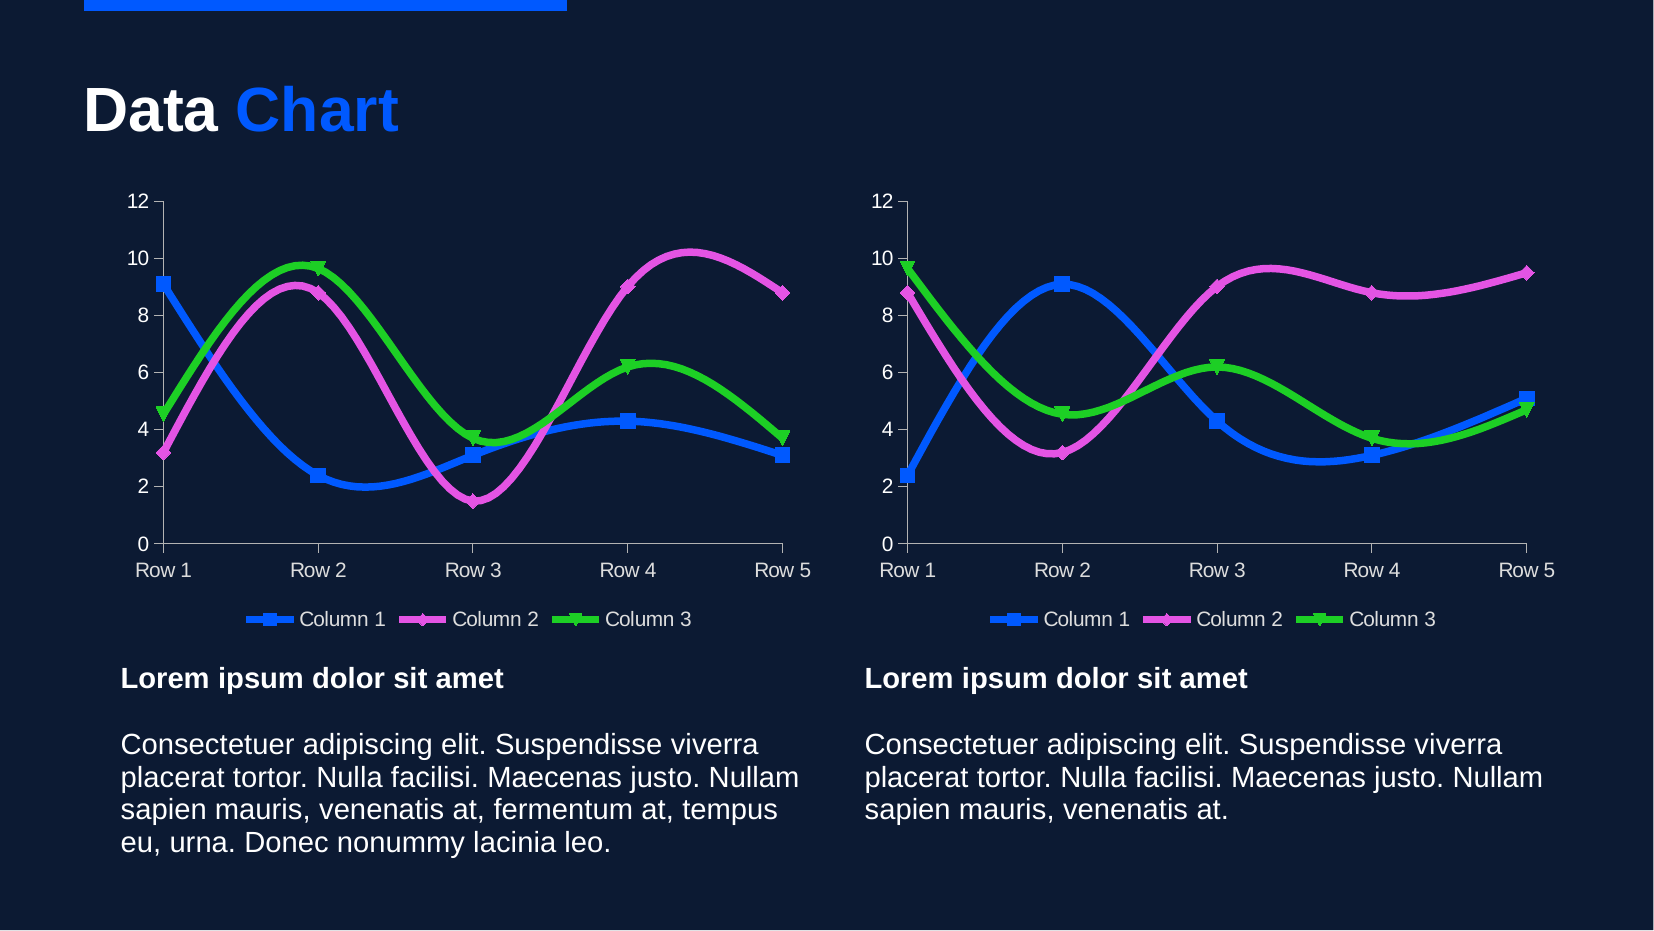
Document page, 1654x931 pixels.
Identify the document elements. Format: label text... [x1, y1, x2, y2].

text_box Lorem ipsum dolor sit amet Consectetuer adipiscing elit. Suspendisse viverra placerat tortor. Nulla facilisi. Maecenas justo. Nullam sapien mauris, venenatis at, fermentum at, tempus eu, urna. Donec nonummy lacinia leo. [85, 662, 826, 860]
title Data Chart [83, 75, 1570, 188]
text_box Lorem ipsum dolor sit amet Consectetuer adipiscing elit. Suspendisse viverra placerat tortor. Nulla facilisi. Maecenas justo. Nullam sapien mauris, venenatis at. [829, 662, 1570, 851]
chart [112, 188, 826, 638]
chart [856, 180, 1570, 638]
